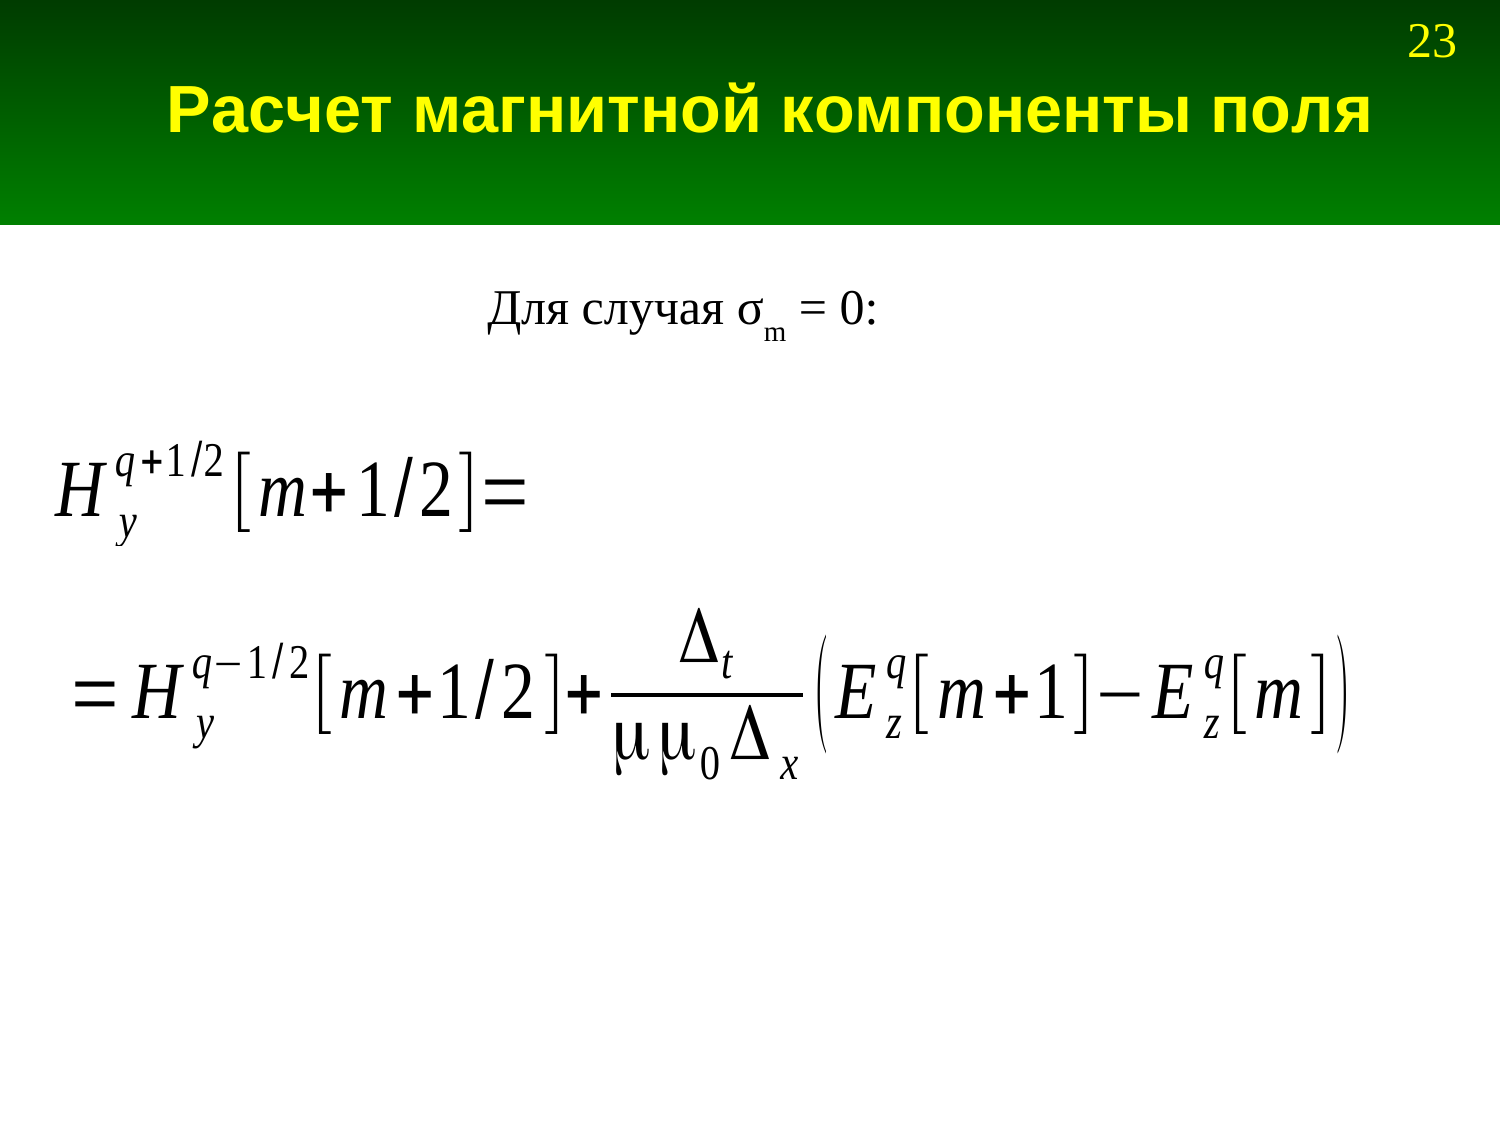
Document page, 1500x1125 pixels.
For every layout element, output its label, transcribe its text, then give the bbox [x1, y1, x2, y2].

chart [52, 601, 1365, 792]
title Расчет магнитной компоненты поля [100, 7, 1441, 204]
chart [34, 430, 552, 546]
text_box Для случая σm = 0: [472, 267, 894, 355]
